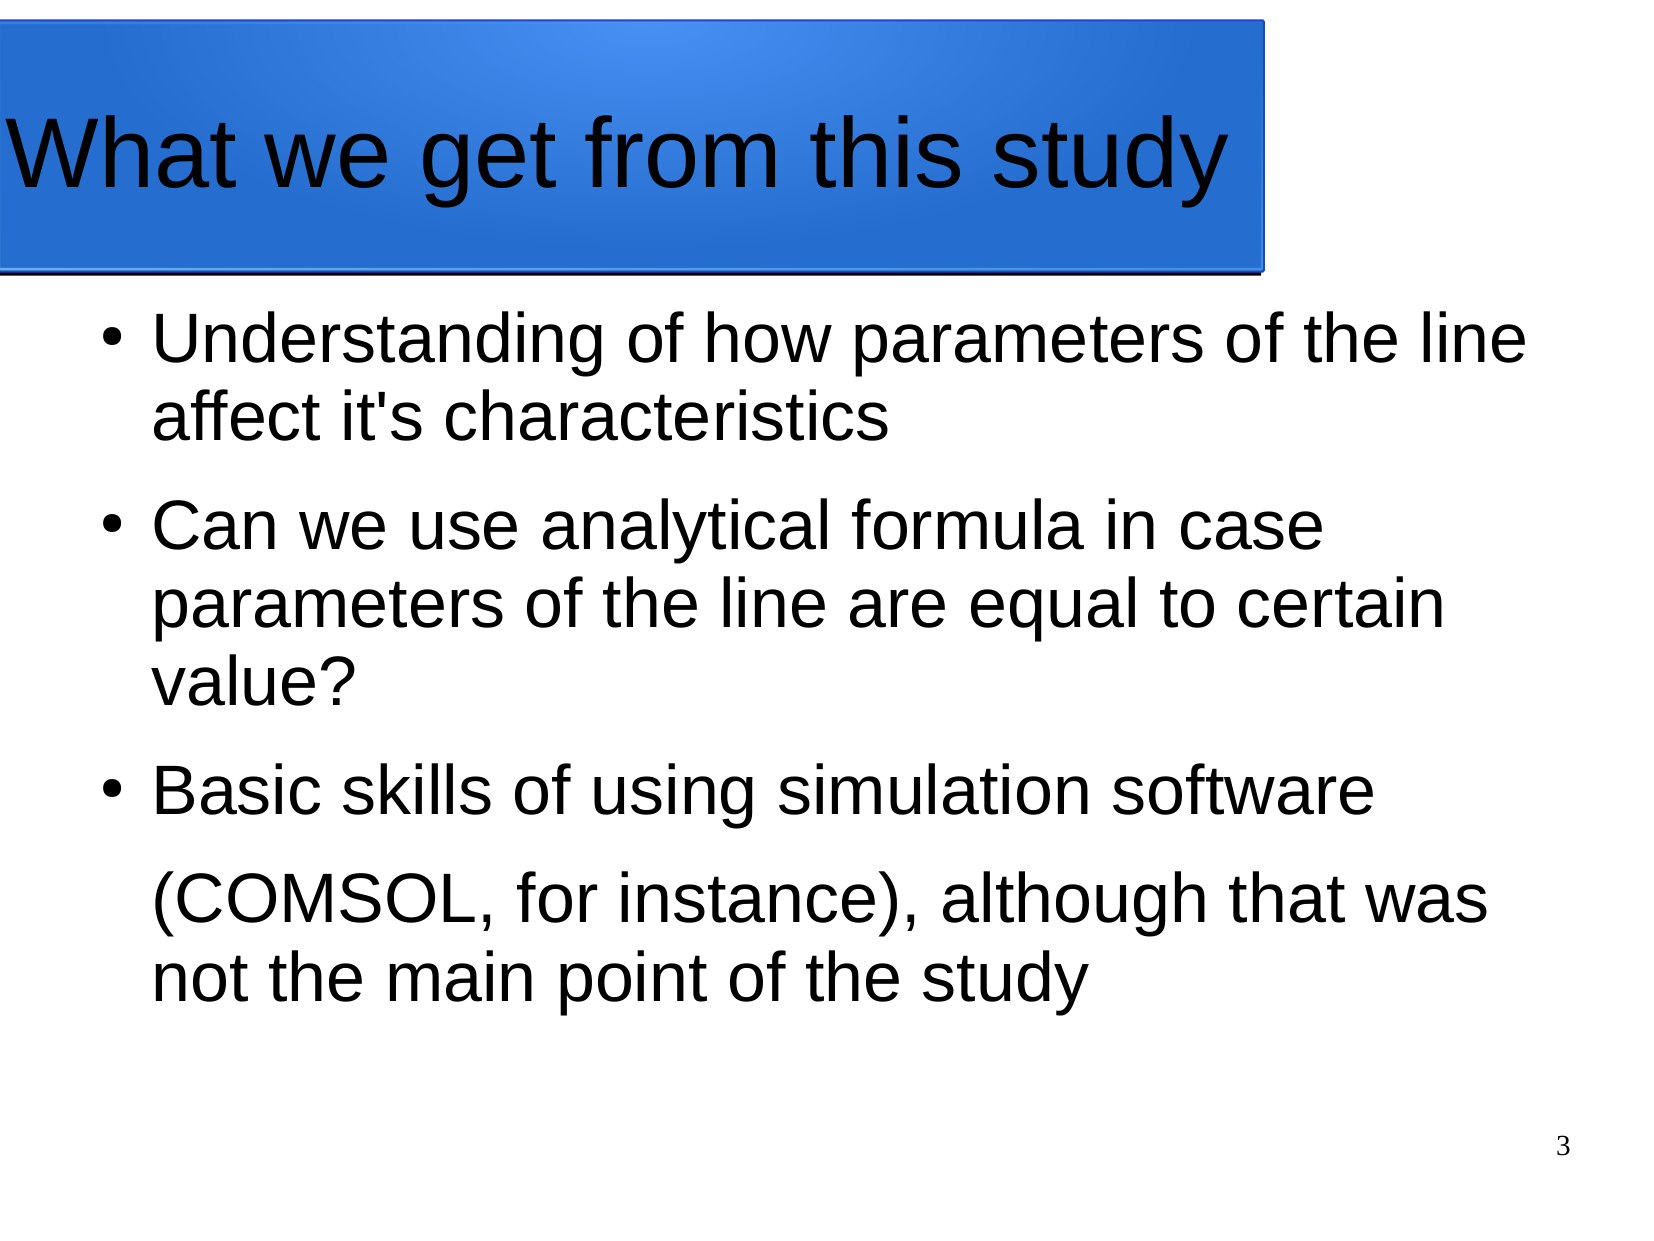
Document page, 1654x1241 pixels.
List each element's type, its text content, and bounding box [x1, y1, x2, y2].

list Understanding of how parameters of the line affect it's characteristics Can we use analytical formula in case parameters of the line are equal to certain value? Basic skills of using simulation software (COMSOL, for instance), although that was not the main point of the study [82, 299, 1571, 1019]
title What we get from this study [5, 50, 1382, 256]
